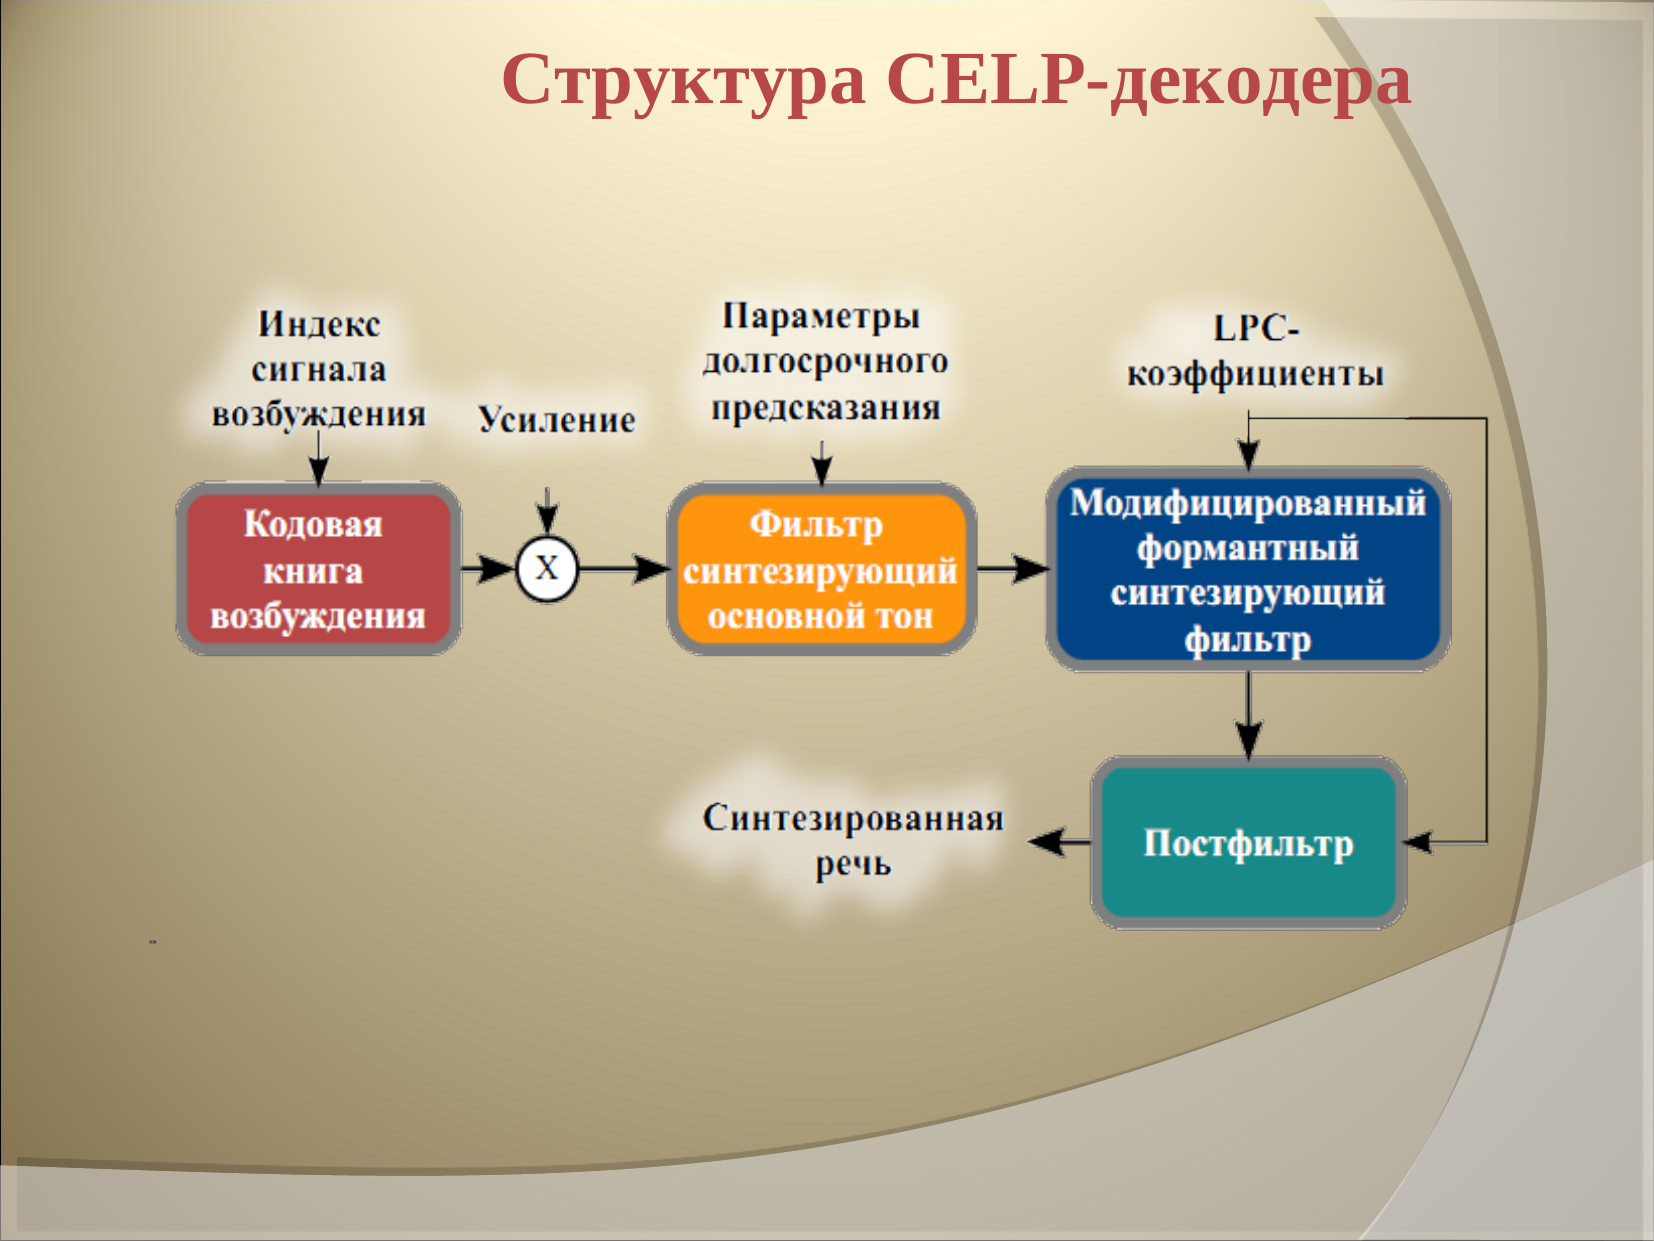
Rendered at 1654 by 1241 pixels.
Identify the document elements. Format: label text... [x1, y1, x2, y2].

text_box Структура CELP-декодера [485, 29, 1313, 110]
picture [0, 0, 1565, 1175]
